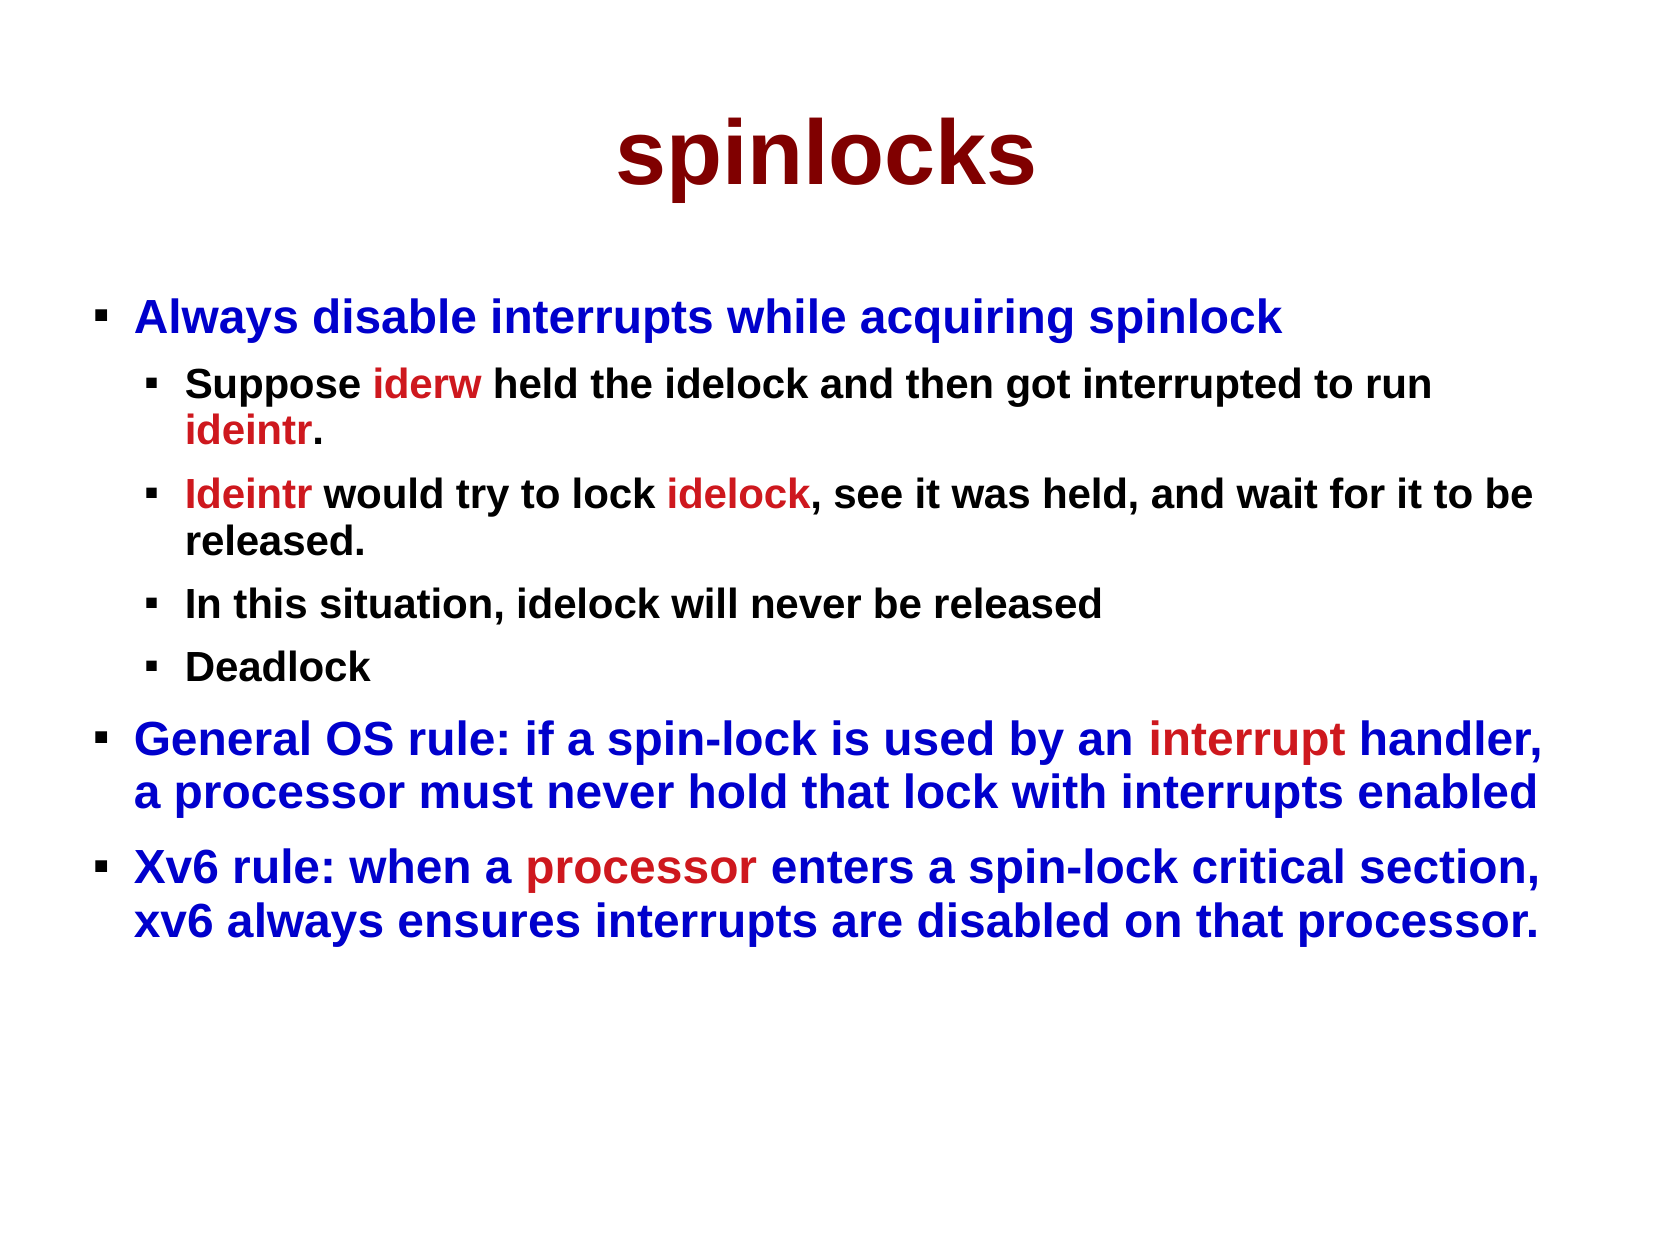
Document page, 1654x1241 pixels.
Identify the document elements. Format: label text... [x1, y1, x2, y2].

title spinlocks [82, 49, 1571, 257]
list Always disable interrupts while acquiring spinlock Suppose iderw held the idelock and then got interrupted to run ideintr. Ideintr would try to lock idelock, see it was held, and wait for it to be released. In this situation, idelock will never be released Deadlock General OS rule: if a spin-lock is used by an interrupt handler, a processor must never hold that lock with interrupts enabled Xv6 rule: when a processor enters a spin-lock critical section, xv6 always ensures interrupts are disabled on that processor. [82, 290, 1571, 1010]
